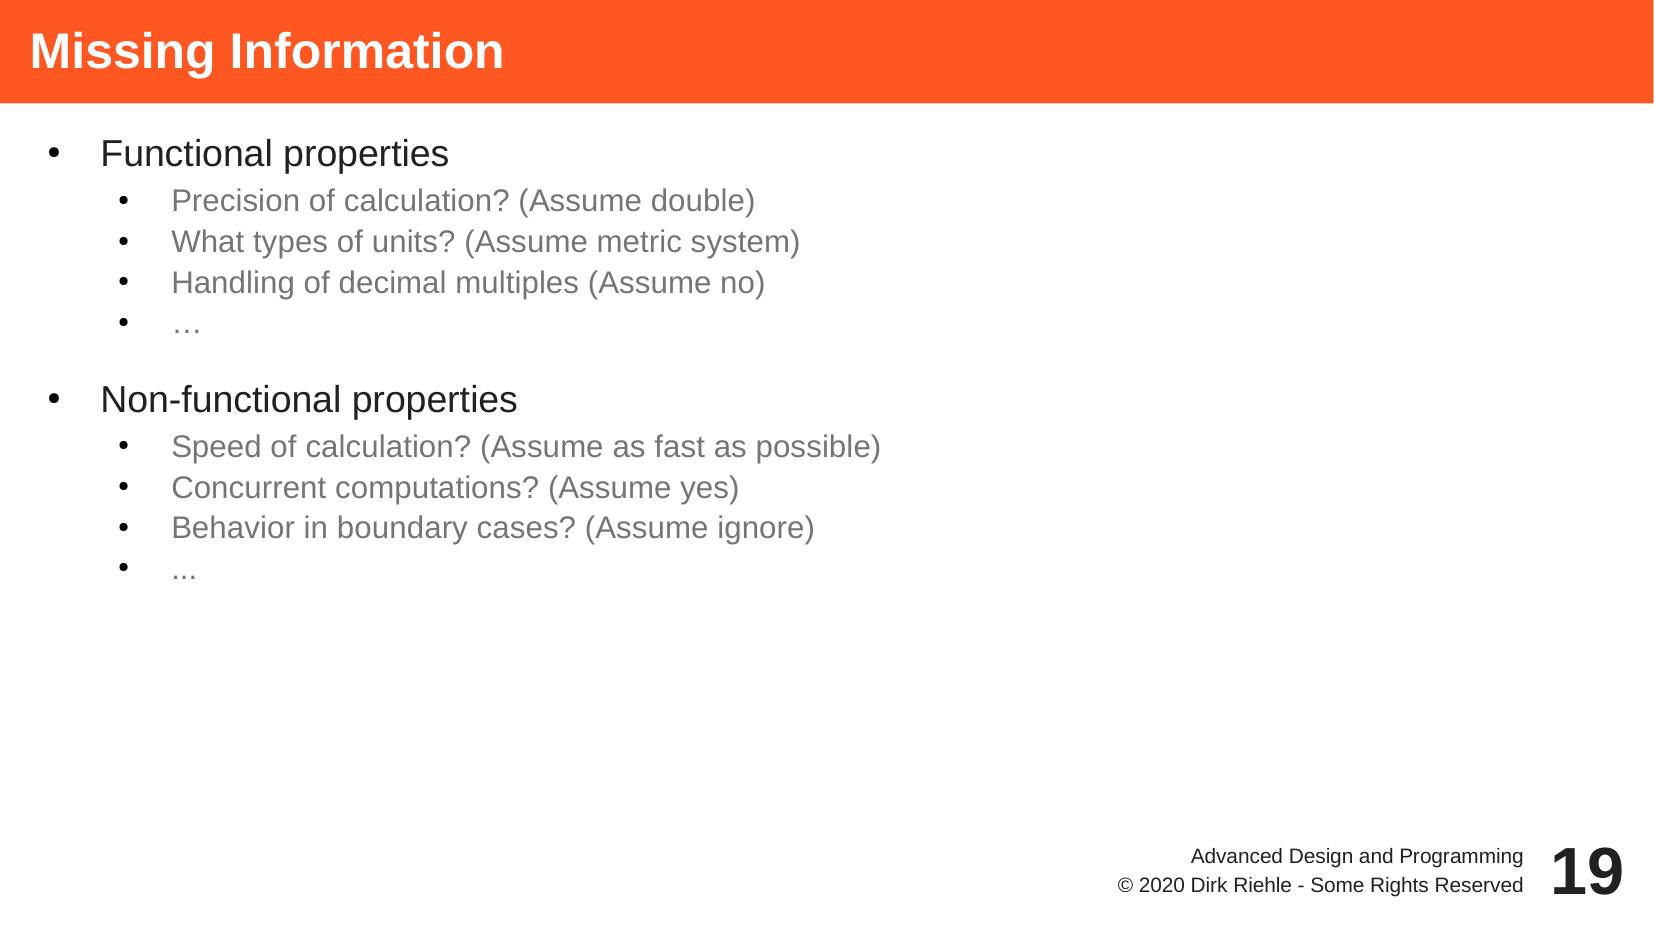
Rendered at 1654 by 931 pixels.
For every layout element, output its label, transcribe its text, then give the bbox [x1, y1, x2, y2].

title Missing Information [0, 0, 1654, 104]
list Functional properties Precision of calculation? (Assume double) What types of units? (Assume metric system) Handling of decimal multiples (Assume no) … Non-functional properties Speed of calculation? (Assume as fast as possible) Concurrent computations? (Assume yes) Behavior in boundary cases? (Assume ignore) ... [29, 132, 1625, 813]
